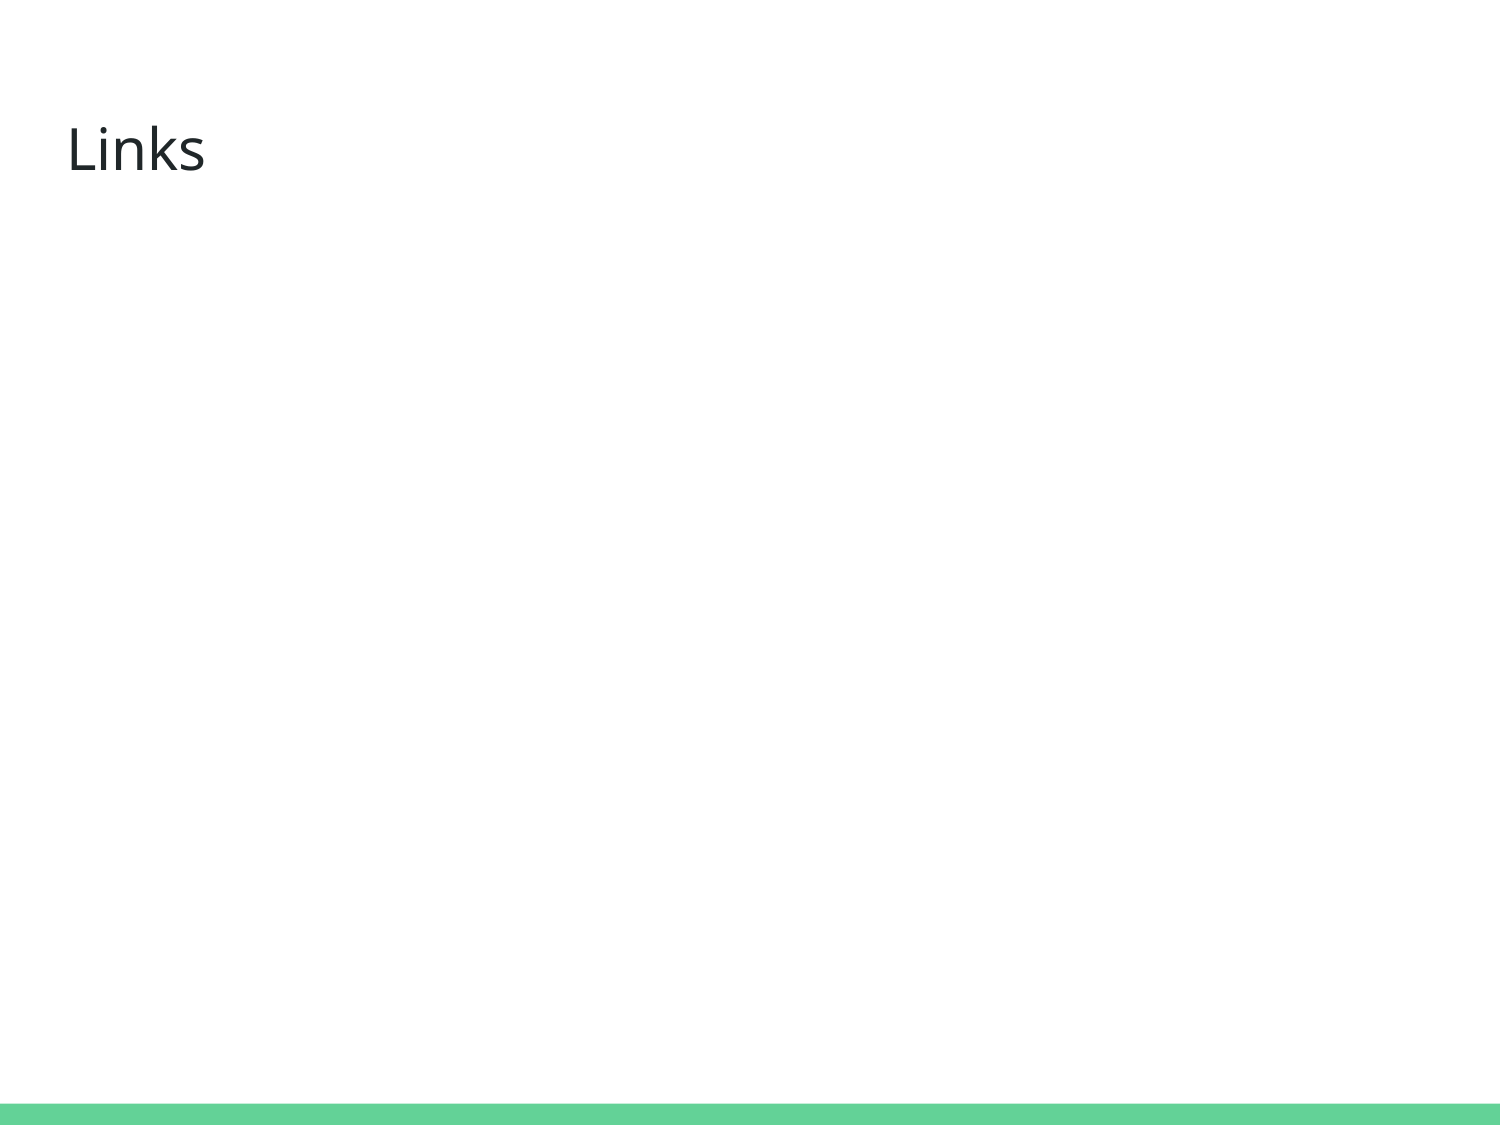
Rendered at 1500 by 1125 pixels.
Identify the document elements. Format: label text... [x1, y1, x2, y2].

title Links [51, 97, 1449, 223]
